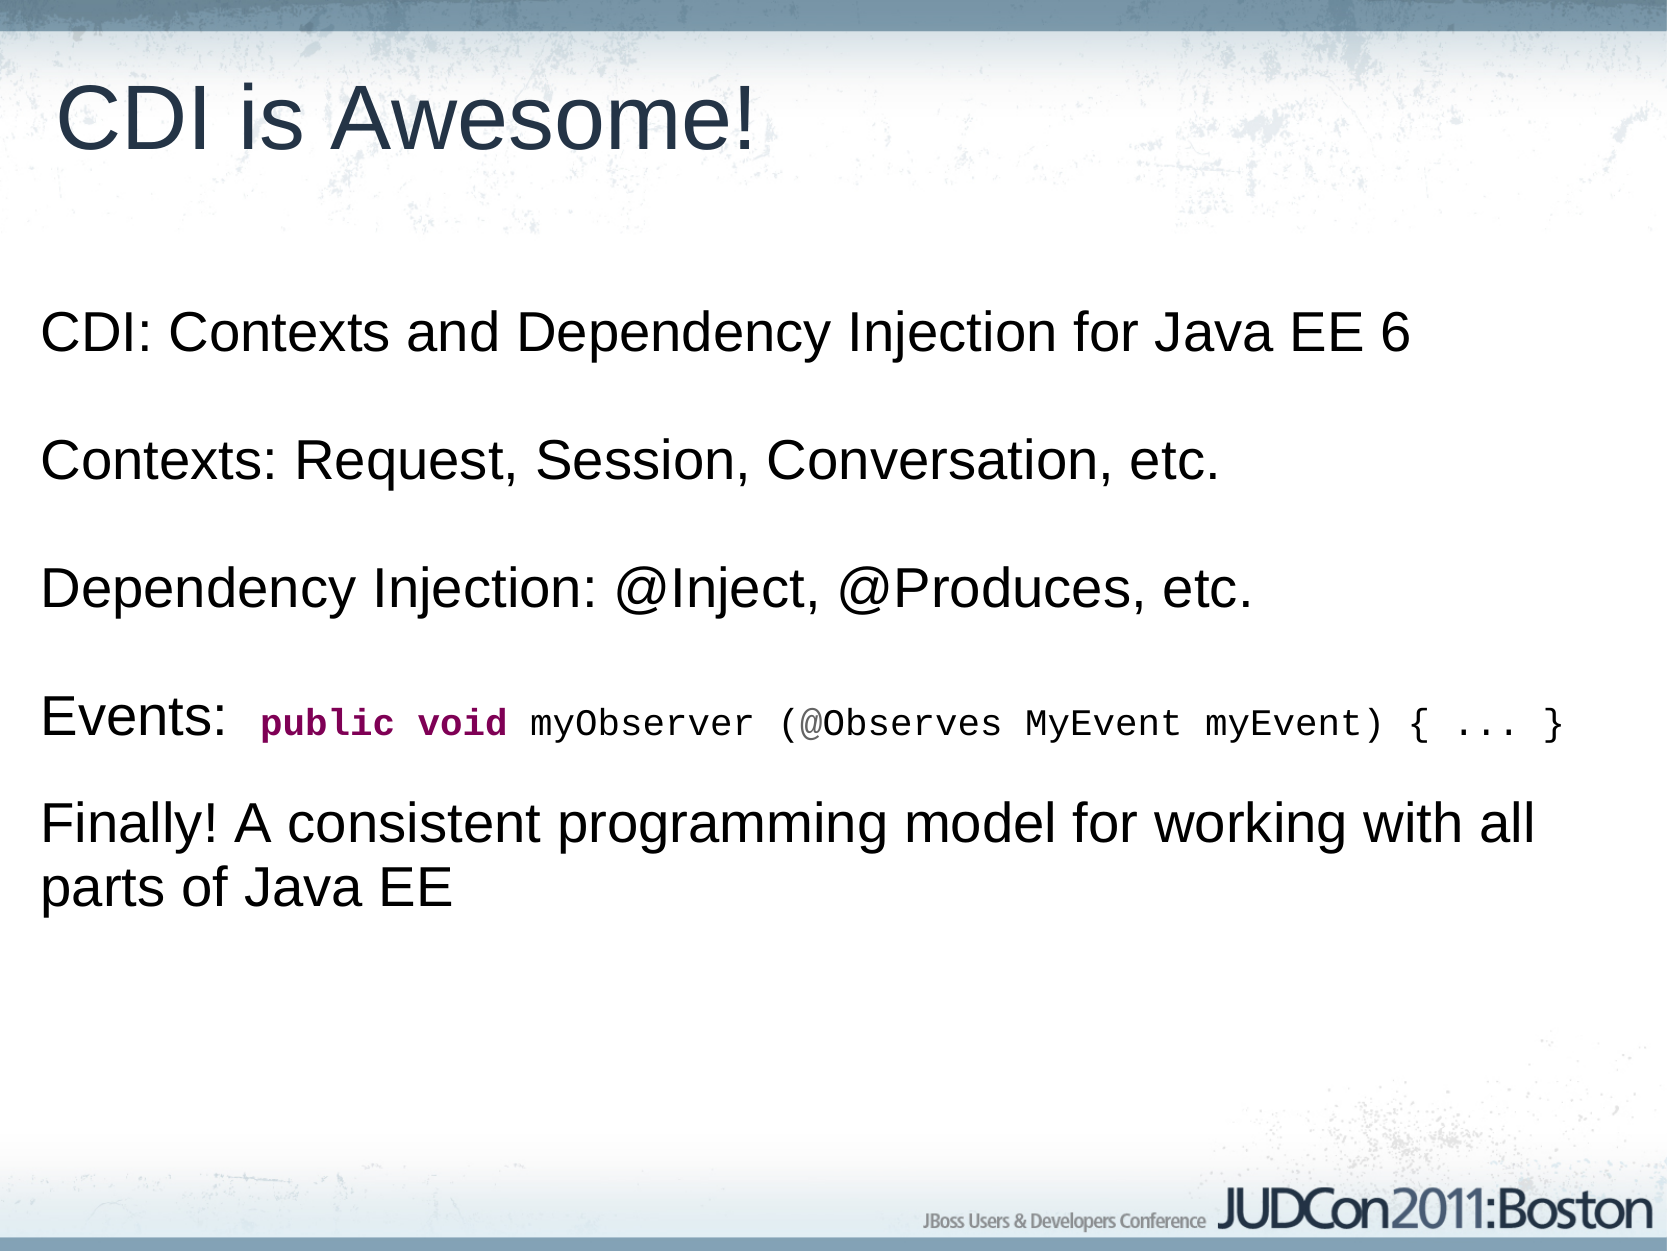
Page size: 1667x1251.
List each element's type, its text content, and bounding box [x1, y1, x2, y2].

picture [0, 0, 1667, 1251]
list CDI: Contexts and Dependency Injection for Java EE 6 Contexts: Request, Session, Conversation, etc. Dependency Injection: @Inject, @Produces, etc. Events: public void myObserver (@Observes MyEvent myEvent) { ... } Finally! A consistent programming model for working with all parts of Java EE [40, 300, 1627, 1201]
title CDI is Awesome! [40, 50, 1627, 216]
